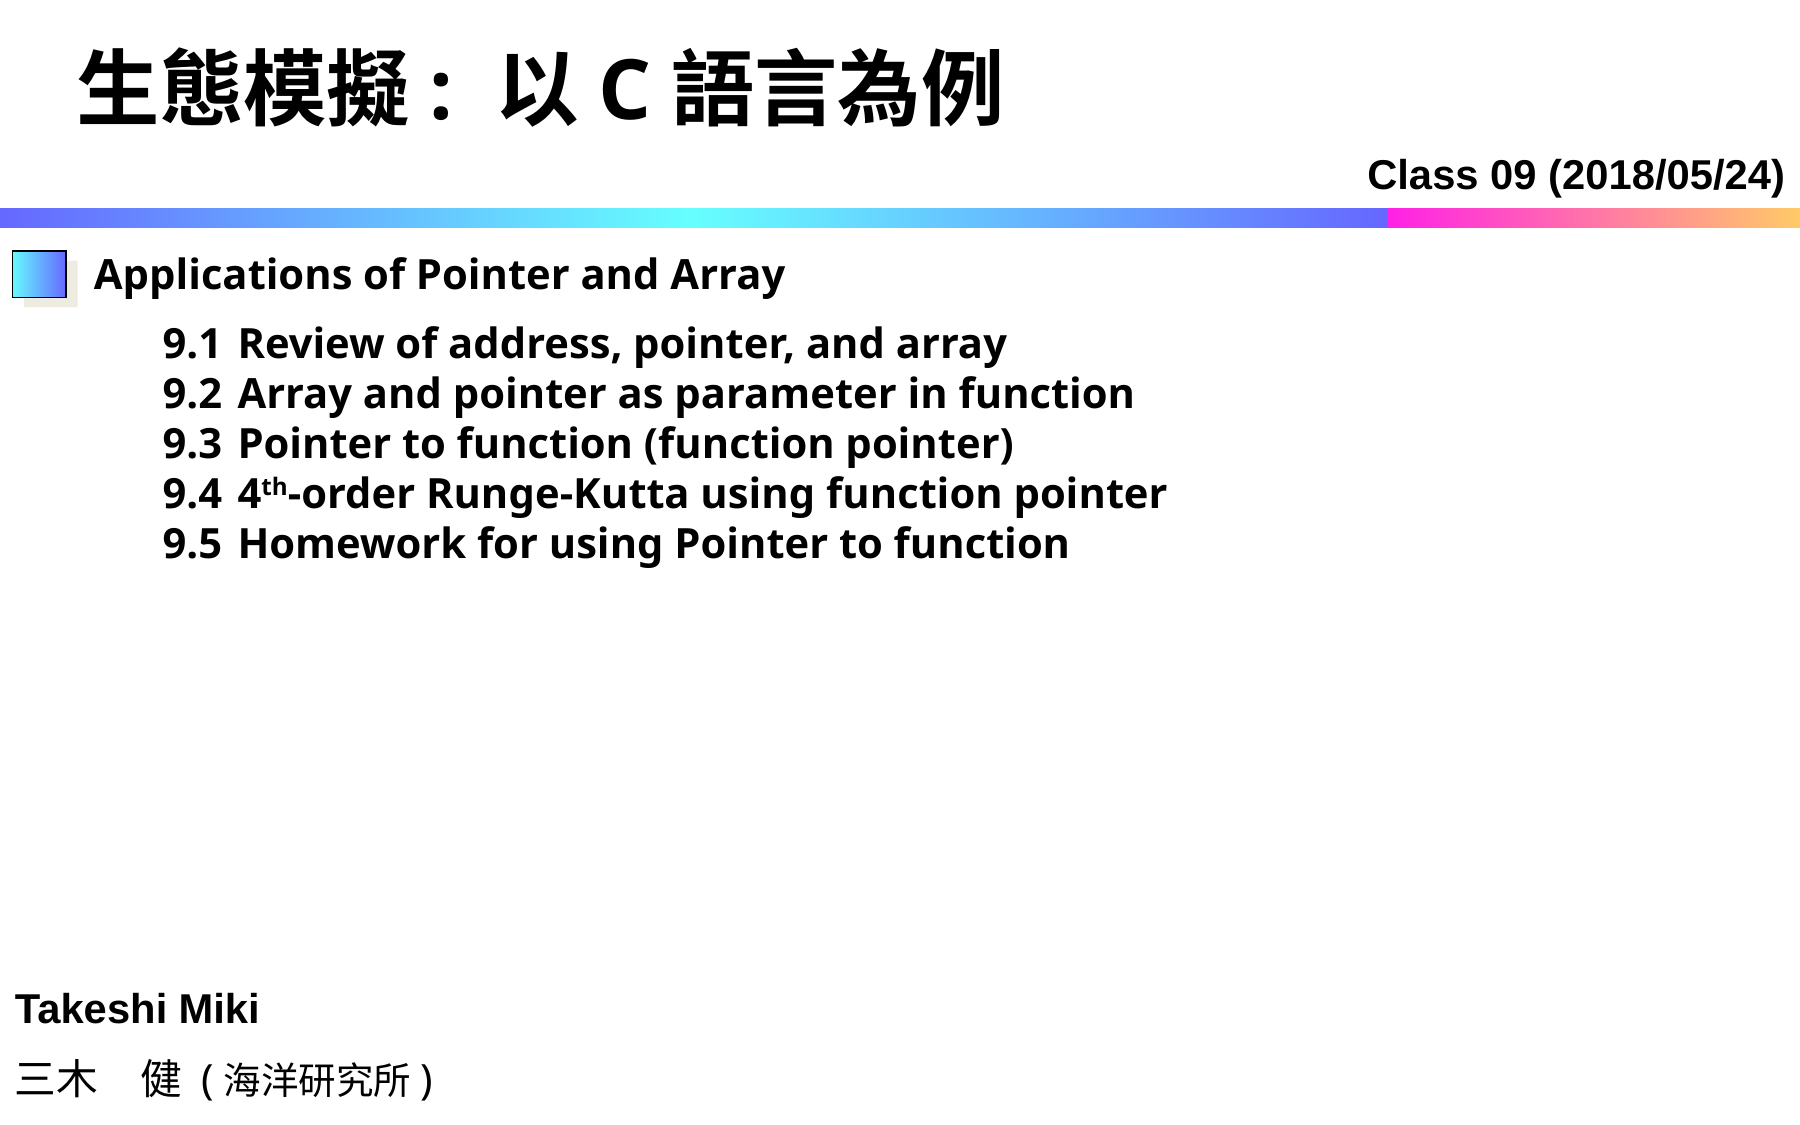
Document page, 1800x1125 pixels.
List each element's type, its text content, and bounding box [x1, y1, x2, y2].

text_box 生態模擬: 以C語言為例 [62, 29, 1733, 196]
text_box 9.1 Review of address, pointer, and array 9.2 Array and pointer as parameter in function 9.3 Pointer to function (function pointer) 9.4 4th-order Runge-Kutta using function pointer 9.5 Homework for using Pointer to function [147, 309, 1184, 575]
text_box [0, 208, 1800, 228]
text_box Class 09 (2018/05/24) [780, 140, 1800, 205]
text_box Takeshi Miki 三木 健 (海洋研究所) [0, 974, 765, 1111]
text_box [12, 250, 78, 308]
text_box Applications of Pointer and Array [79, 240, 812, 306]
